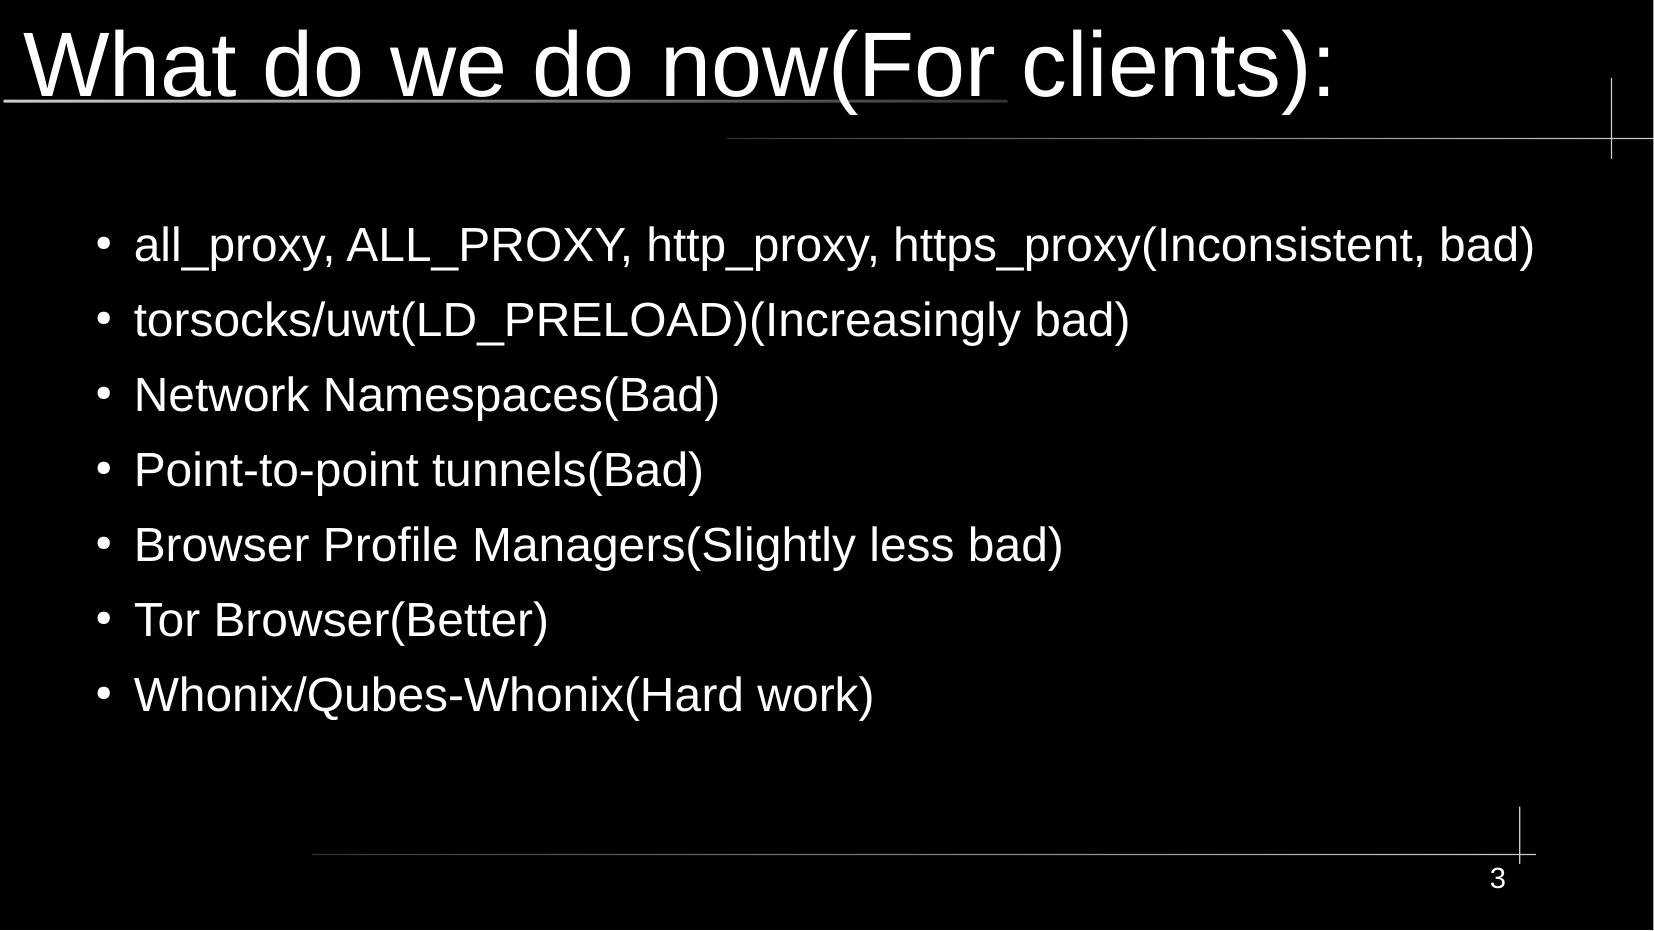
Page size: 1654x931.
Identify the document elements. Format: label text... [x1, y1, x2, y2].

list all_proxy, ALL_PROXY, http_proxy, https_proxy(Inconsistent, bad) torsocks/uwt(LD_PRELOAD)(Increasingly bad) Network Namespaces(Bad) Point-to-point tunnels(Bad) Browser Profile Managers(Slightly less bad) Tor Browser(Better) Whonix/Qubes-Whonix(Hard work) [82, 217, 1571, 758]
title What do we do now(For clients): [23, 11, 1589, 119]
